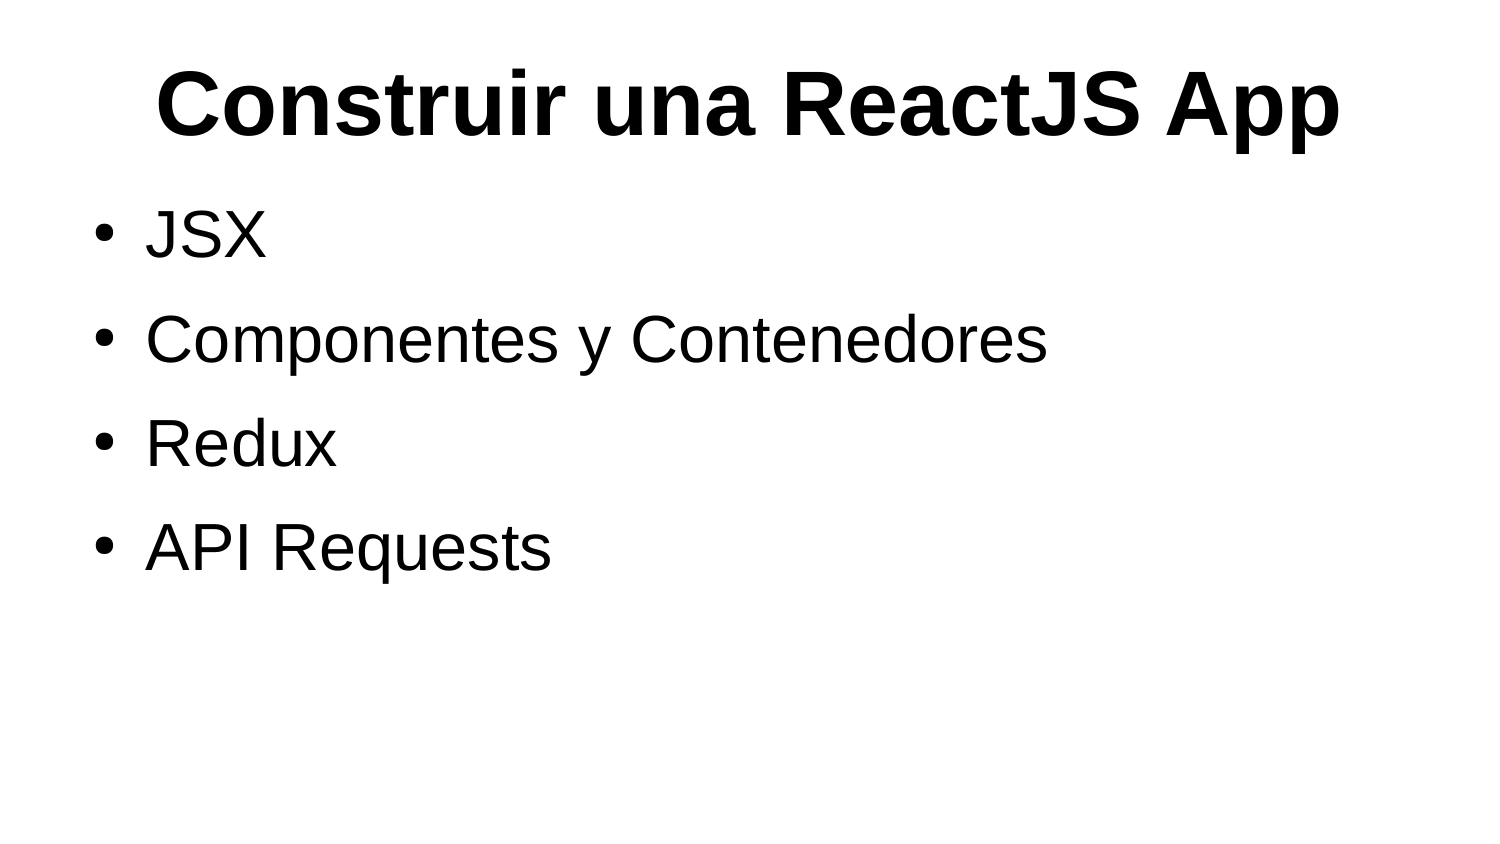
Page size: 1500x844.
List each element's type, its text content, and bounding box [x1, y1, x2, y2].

title Construir una ReactJS App [75, 33, 1425, 175]
list JSX Componentes y Contenedores Redux API Requests [75, 197, 1425, 687]
